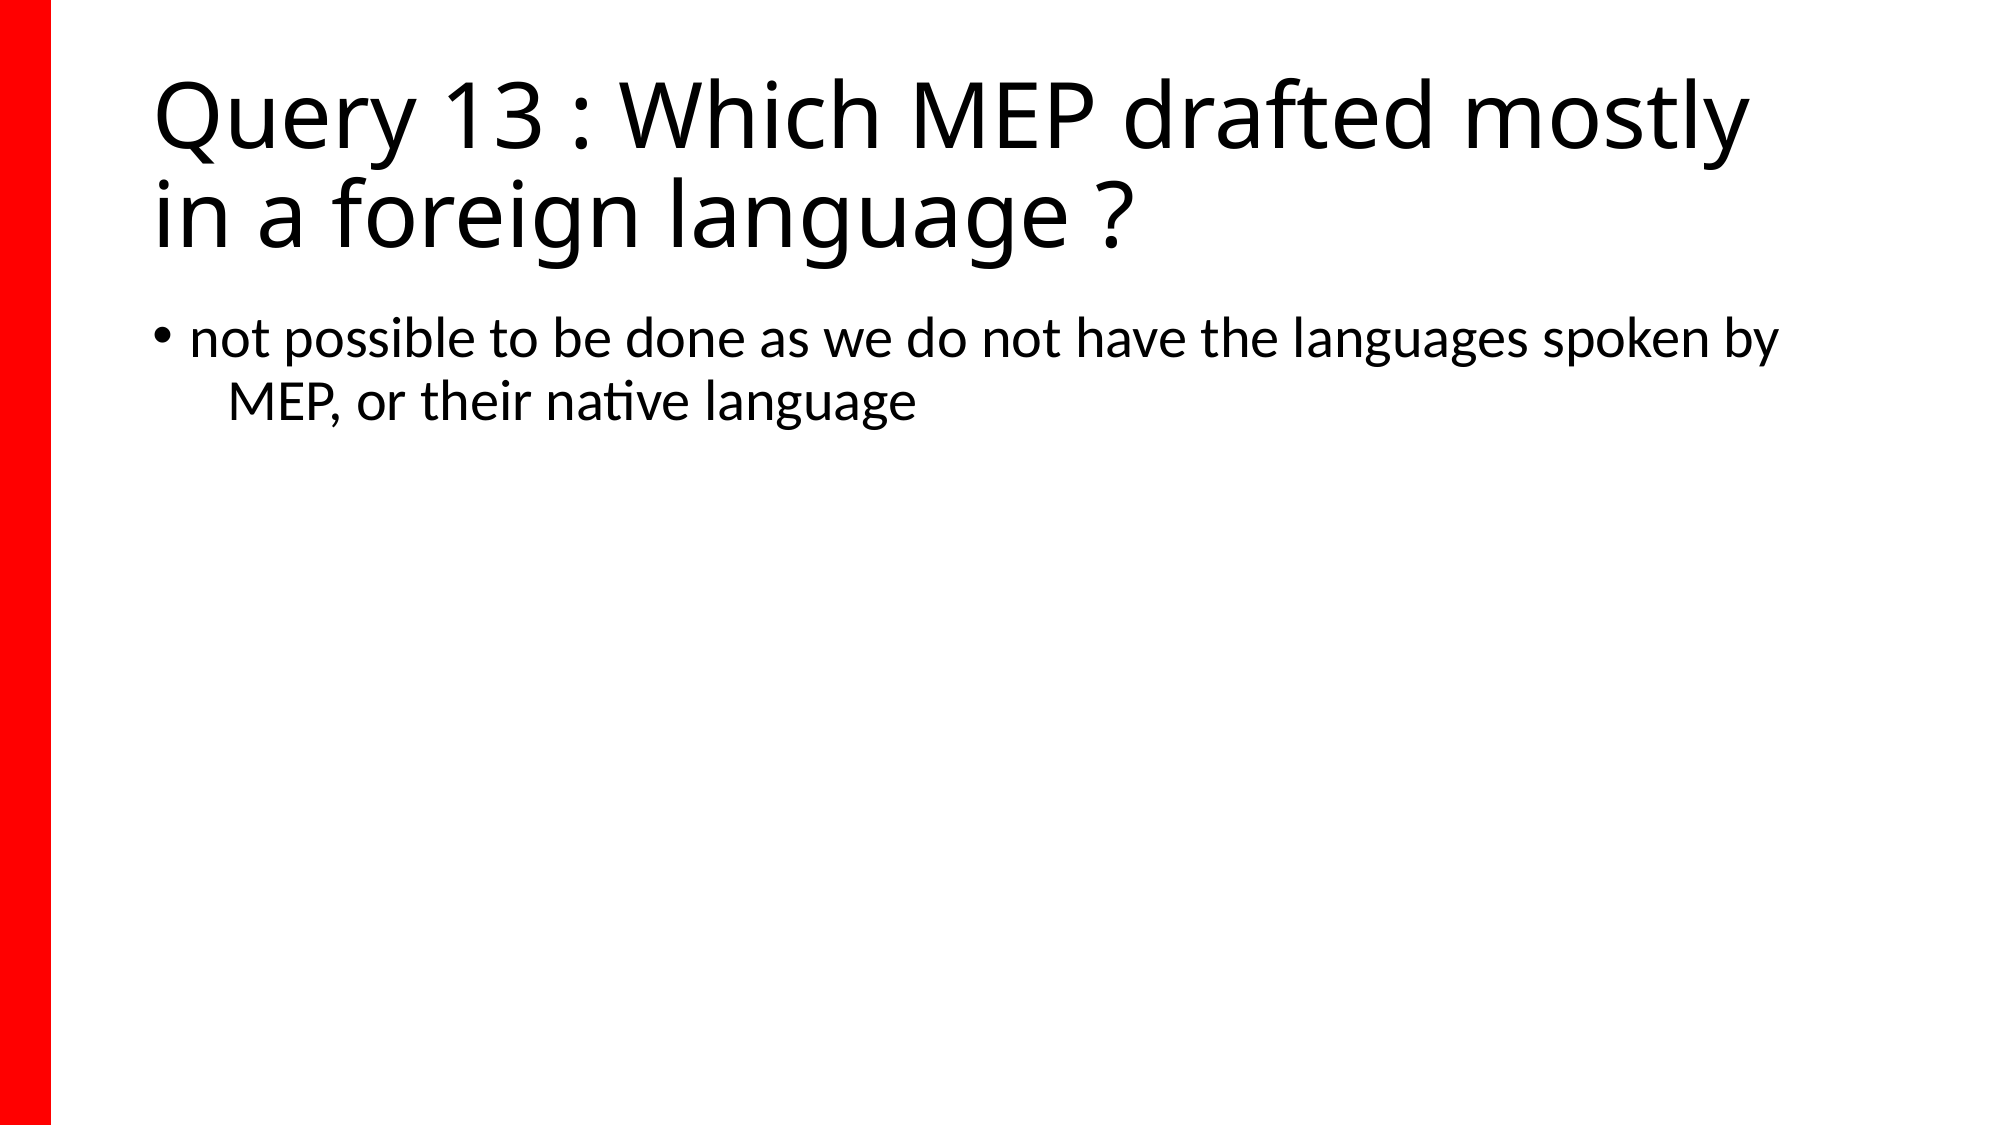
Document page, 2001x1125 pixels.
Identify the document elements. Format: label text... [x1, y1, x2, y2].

title Query 13 : Which MEP drafted mostly in a foreign language ? [137, 59, 1863, 278]
text_box [0, 0, 51, 1125]
list not possible to be done as we do not have the languages spoken by MEP, or their native language [137, 299, 1863, 1014]
